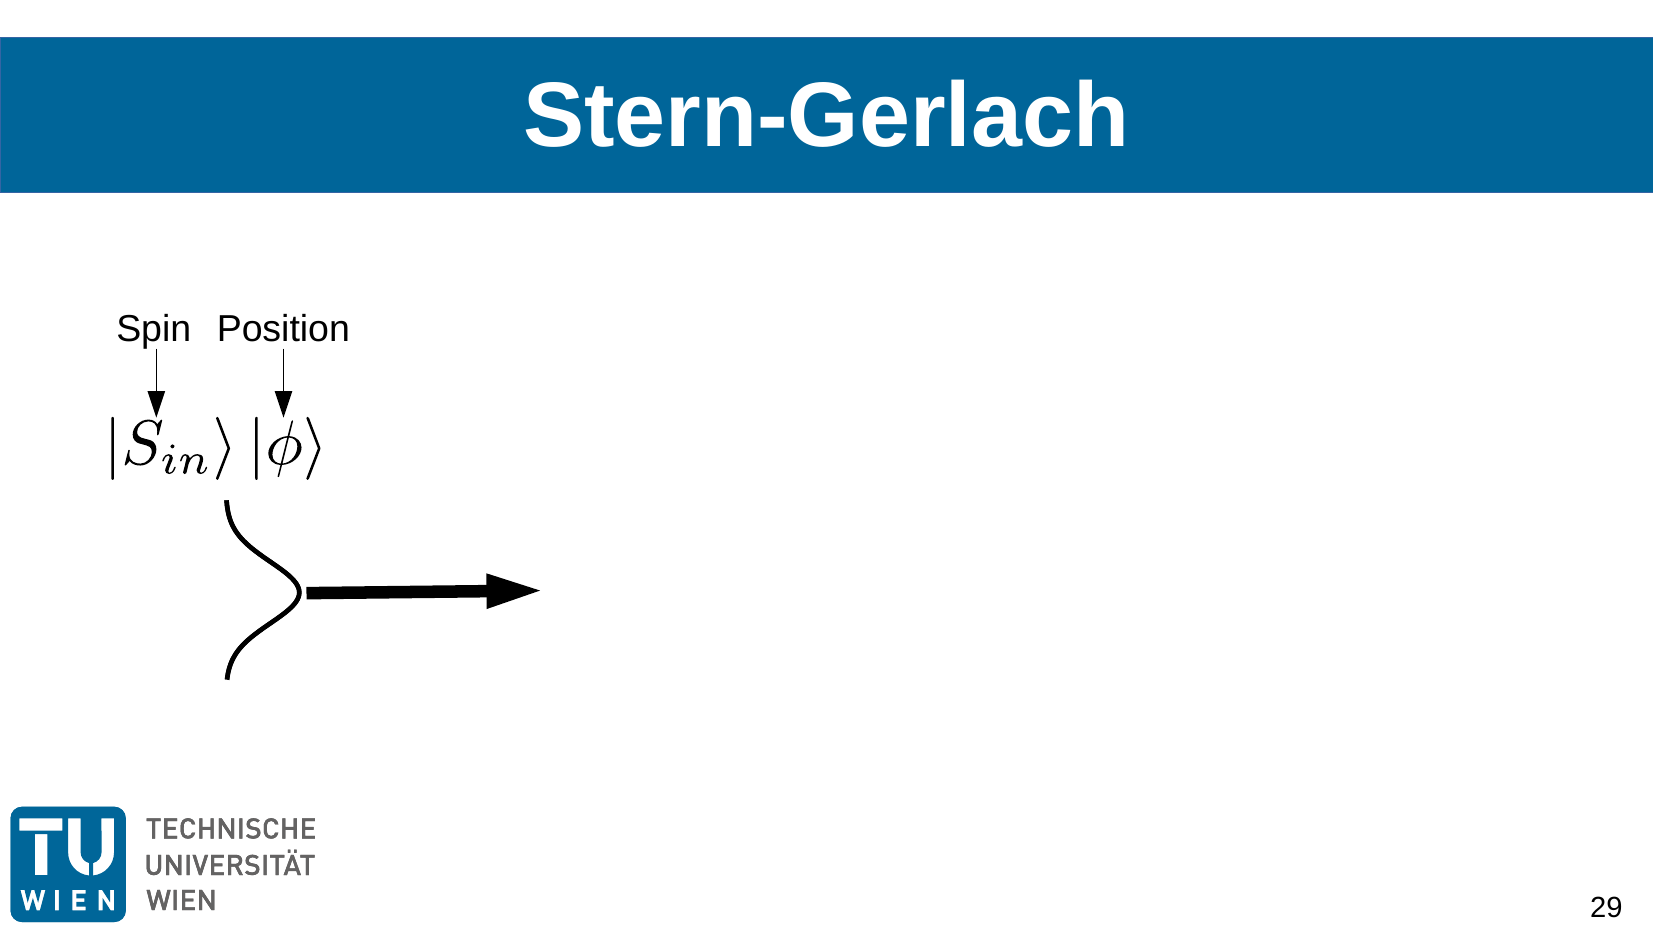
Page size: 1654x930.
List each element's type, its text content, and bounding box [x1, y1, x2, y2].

picture [75, 412, 345, 692]
title Stern-Gerlach [0, 37, 1653, 193]
text_box Position [202, 300, 365, 357]
text_box Spin [101, 300, 202, 357]
